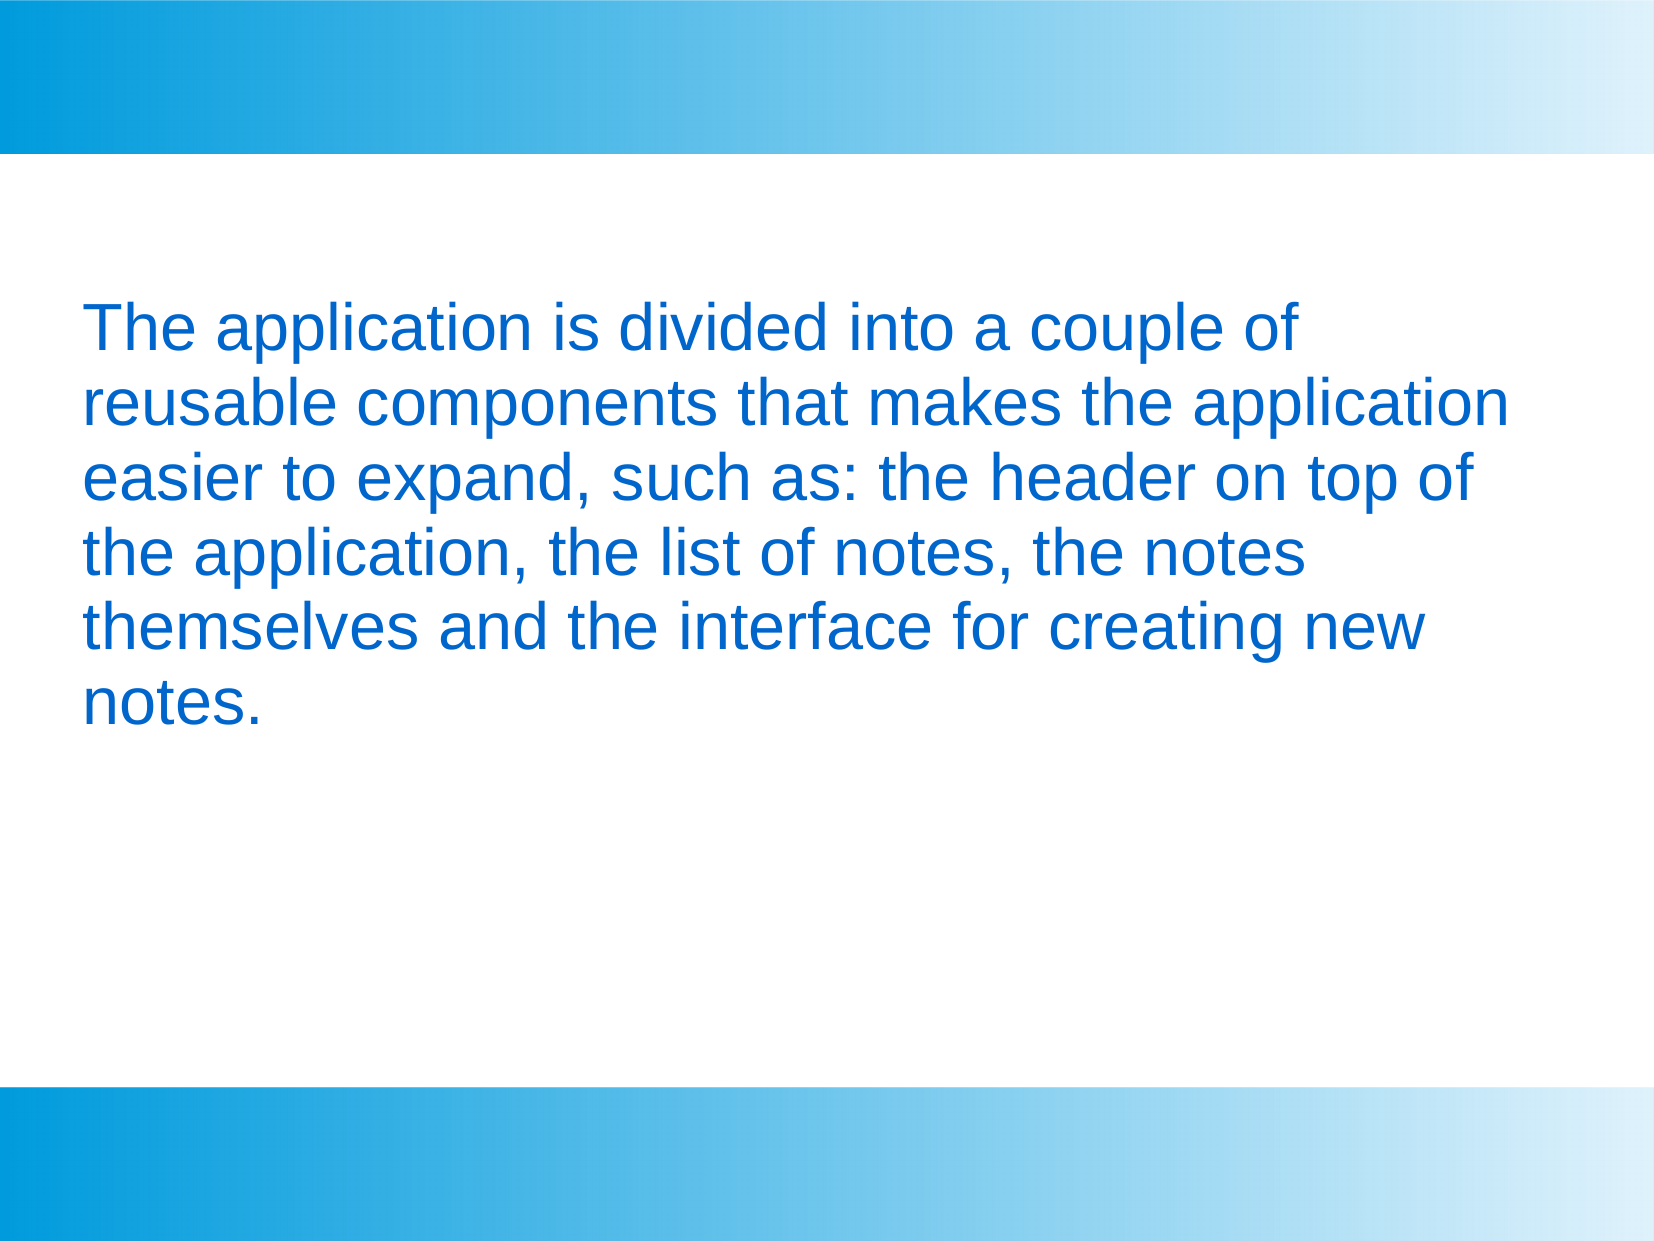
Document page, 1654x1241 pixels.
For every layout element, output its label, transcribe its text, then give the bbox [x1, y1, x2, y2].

list The application is divided into a couple of reusable components that makes the application easier to expand, such as: the header on top of the application, the list of notes, the notes themselves and the interface for creating new notes. [82, 290, 1571, 1010]
picture [141, 0, 1654, 154]
picture [0, 1086, 1654, 1241]
